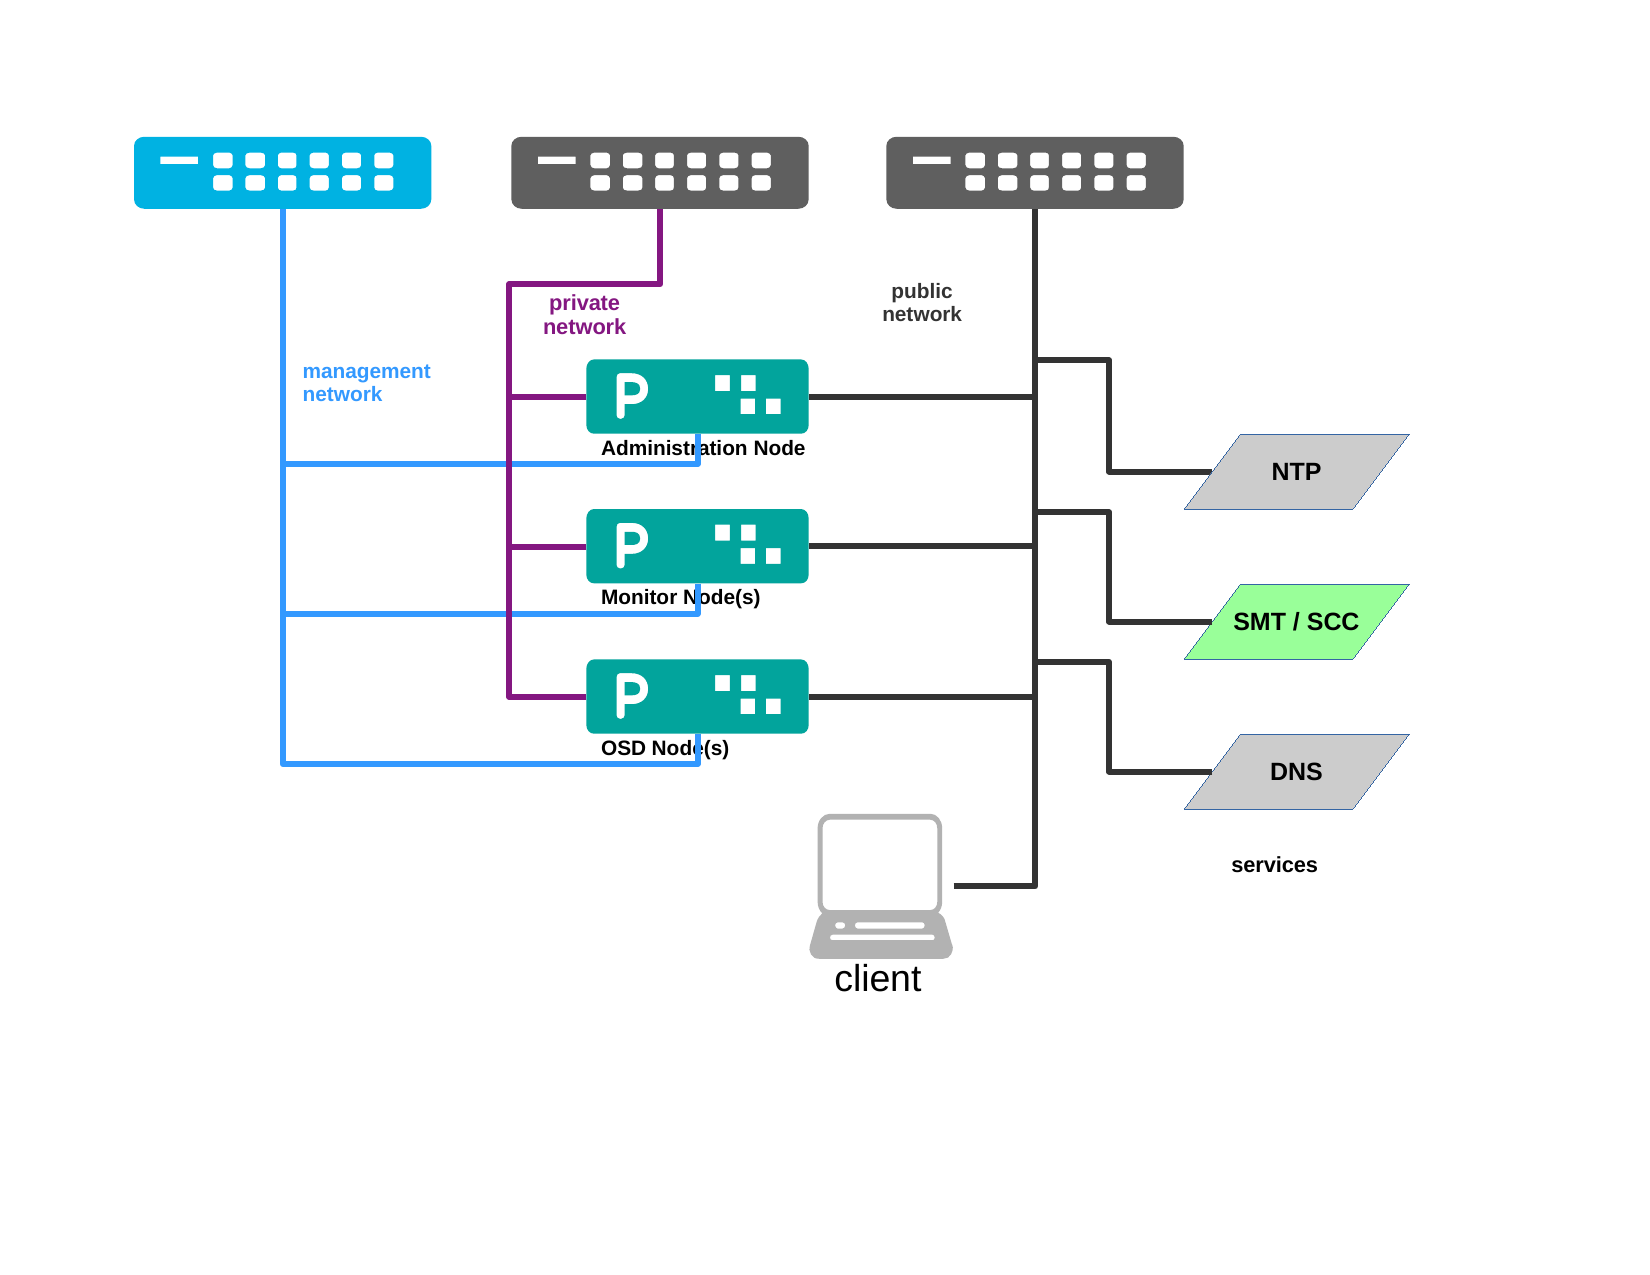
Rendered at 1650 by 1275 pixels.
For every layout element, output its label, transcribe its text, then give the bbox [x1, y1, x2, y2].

text_box [134, 136, 432, 209]
text_box Administration Node [586, 359, 809, 434]
text_box OSD Node(s) [586, 659, 809, 734]
text_box SMT / SCC [1184, 584, 1410, 660]
text_box DNS [1184, 734, 1410, 810]
text_box client [809, 813, 953, 959]
text_box Monitor Node(s) [586, 509, 809, 584]
text_box [886, 136, 1184, 209]
text_box [511, 136, 809, 209]
text_box NTP [1184, 434, 1410, 510]
